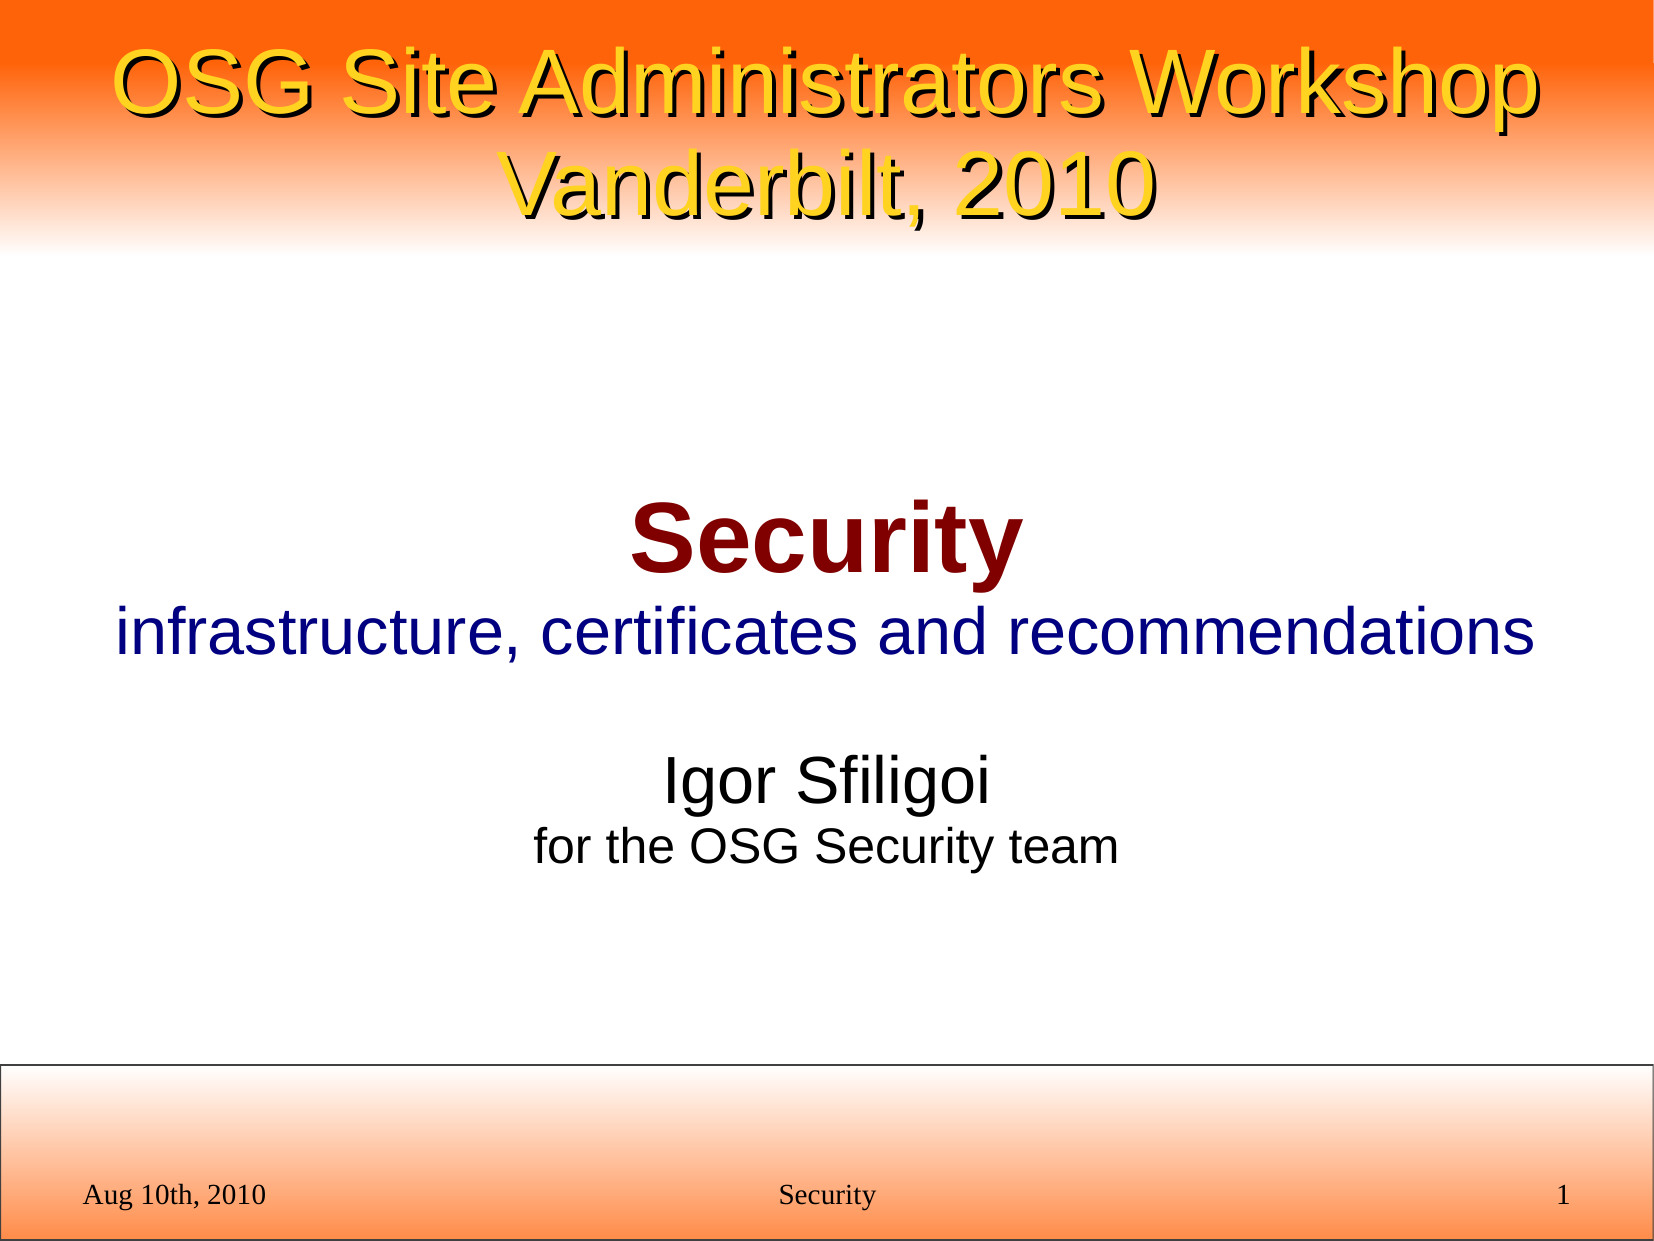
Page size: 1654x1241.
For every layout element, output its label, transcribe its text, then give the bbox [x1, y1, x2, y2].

title OSG Site Administrators Workshop Vanderbilt, 2010 [82, 3, 1571, 247]
subtitle Security infrastructure, certificates and recommendations Igor Sfiligoi for the OSG Security team [82, 247, 1571, 1109]
